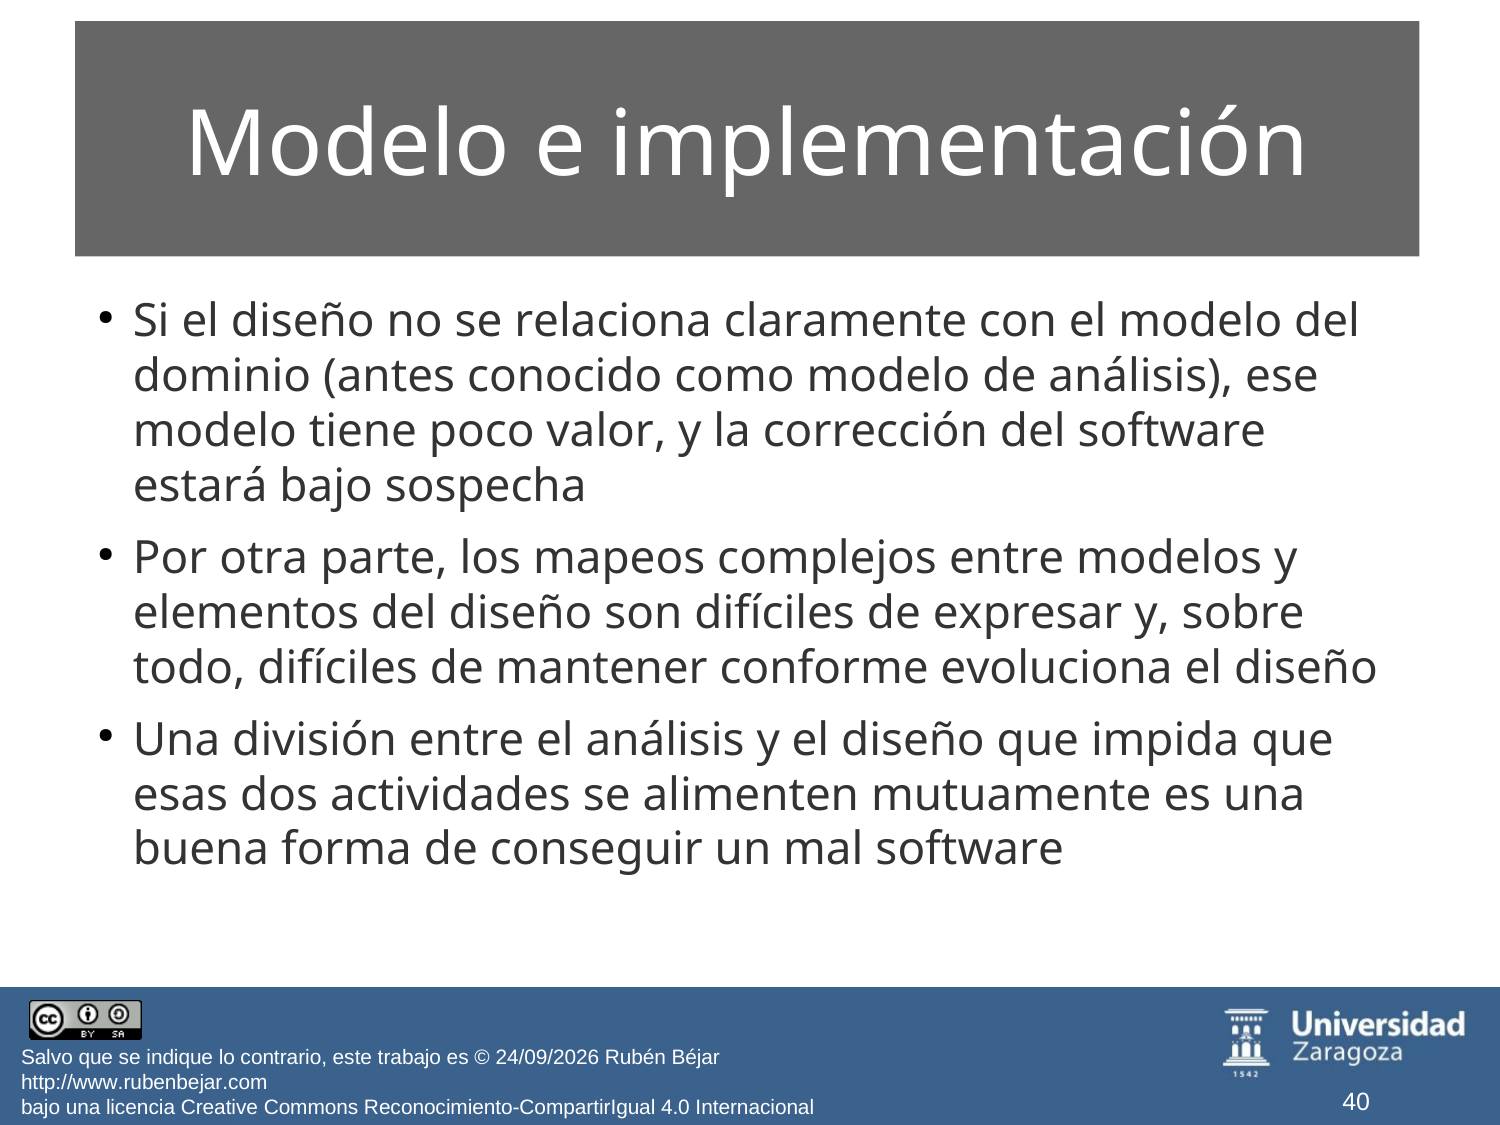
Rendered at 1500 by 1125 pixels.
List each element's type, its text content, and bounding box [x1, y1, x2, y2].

title Modelo e implementación [75, 21, 1420, 257]
picture [0, 987, 1500, 1125]
list Si el diseño no se relaciona claramente con el modelo del dominio (antes conocido como modelo de análisis), ese modelo tiene poco valor, y la corrección del software estará bajo sospecha Por otra parte, los mapeos complejos entre modelos y elementos del diseño son difíciles de expresar y, sobre todo, difíciles de mantener conforme evoluciona el diseño Una división entre el análisis y el diseño que impida que esas dos actividades se alimenten mutuamente es una buena forma de conseguir un mal software [82, 283, 1418, 957]
